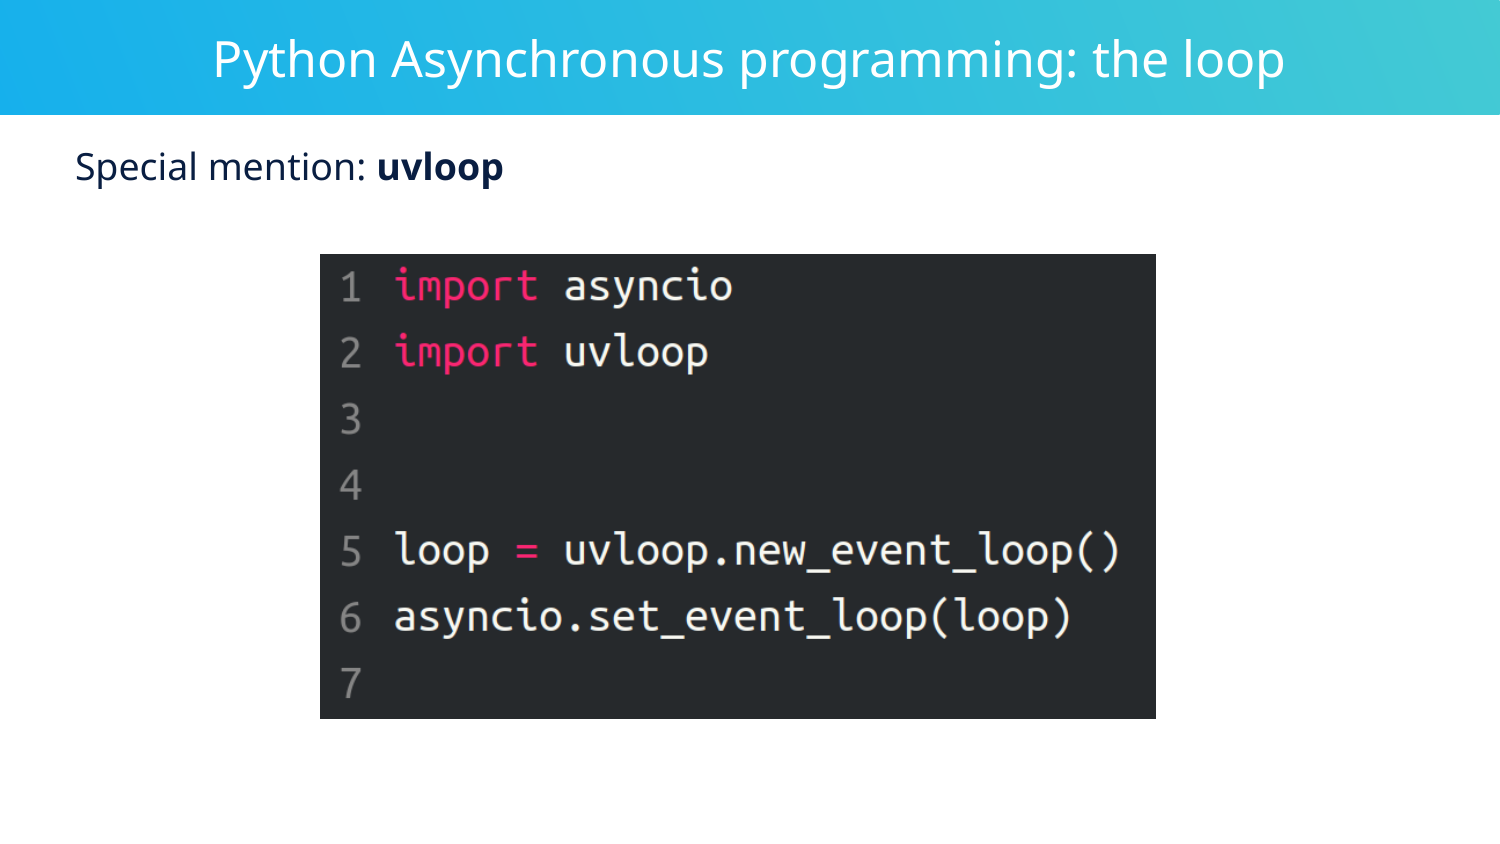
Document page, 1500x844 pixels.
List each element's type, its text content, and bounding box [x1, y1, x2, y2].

text_box Special mention: uvloop [60, 120, 1366, 736]
picture [320, 254, 1156, 719]
text_box Python Asynchronous programming: the loop [0, 0, 1500, 115]
